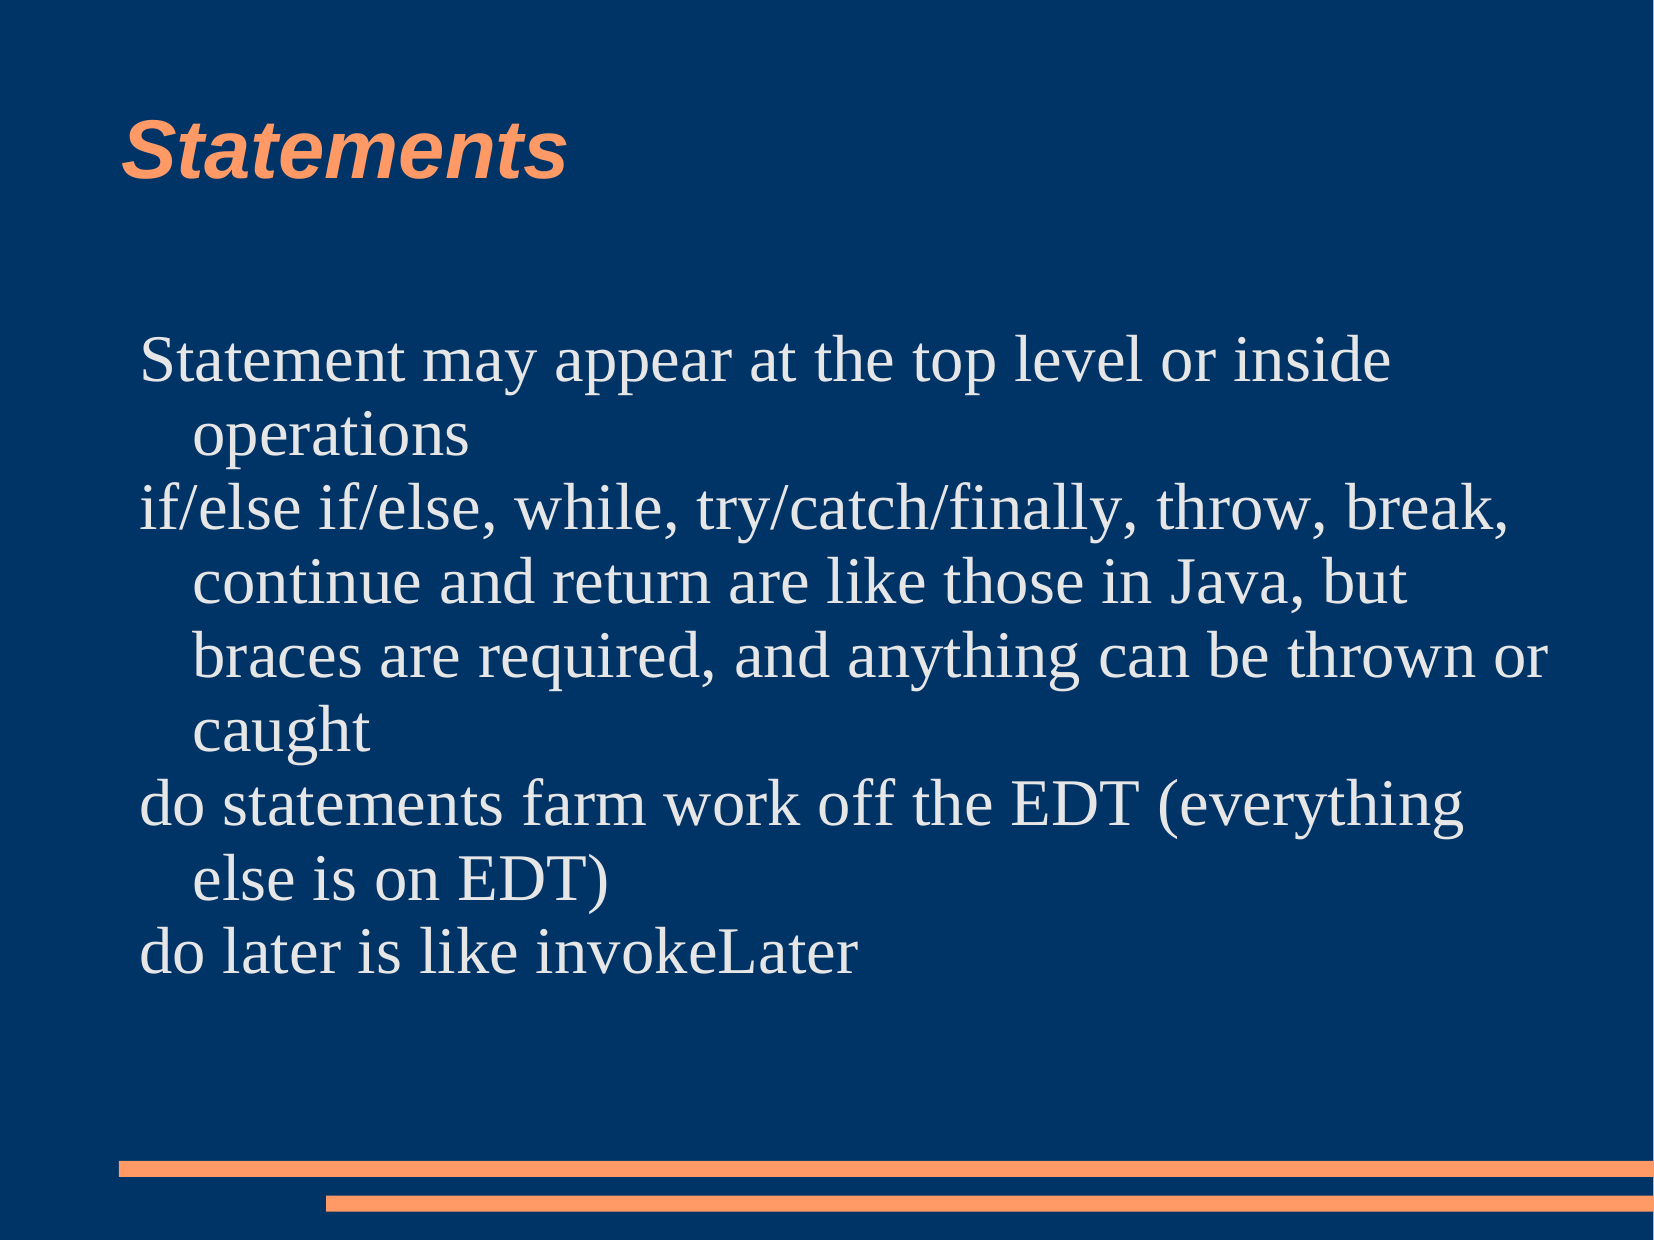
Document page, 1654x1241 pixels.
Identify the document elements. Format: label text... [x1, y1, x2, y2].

list Statement may appear at the top level or inside operations if/else if/else, while, try/catch/finally, throw, break, continue and return are like those in Java, but braces are required, and anything can be thrown or caught do statements farm work off the EDT (everything else is on EDT) do later is like invokeLater [121, 322, 1561, 1133]
title Statements [121, 46, 1534, 254]
